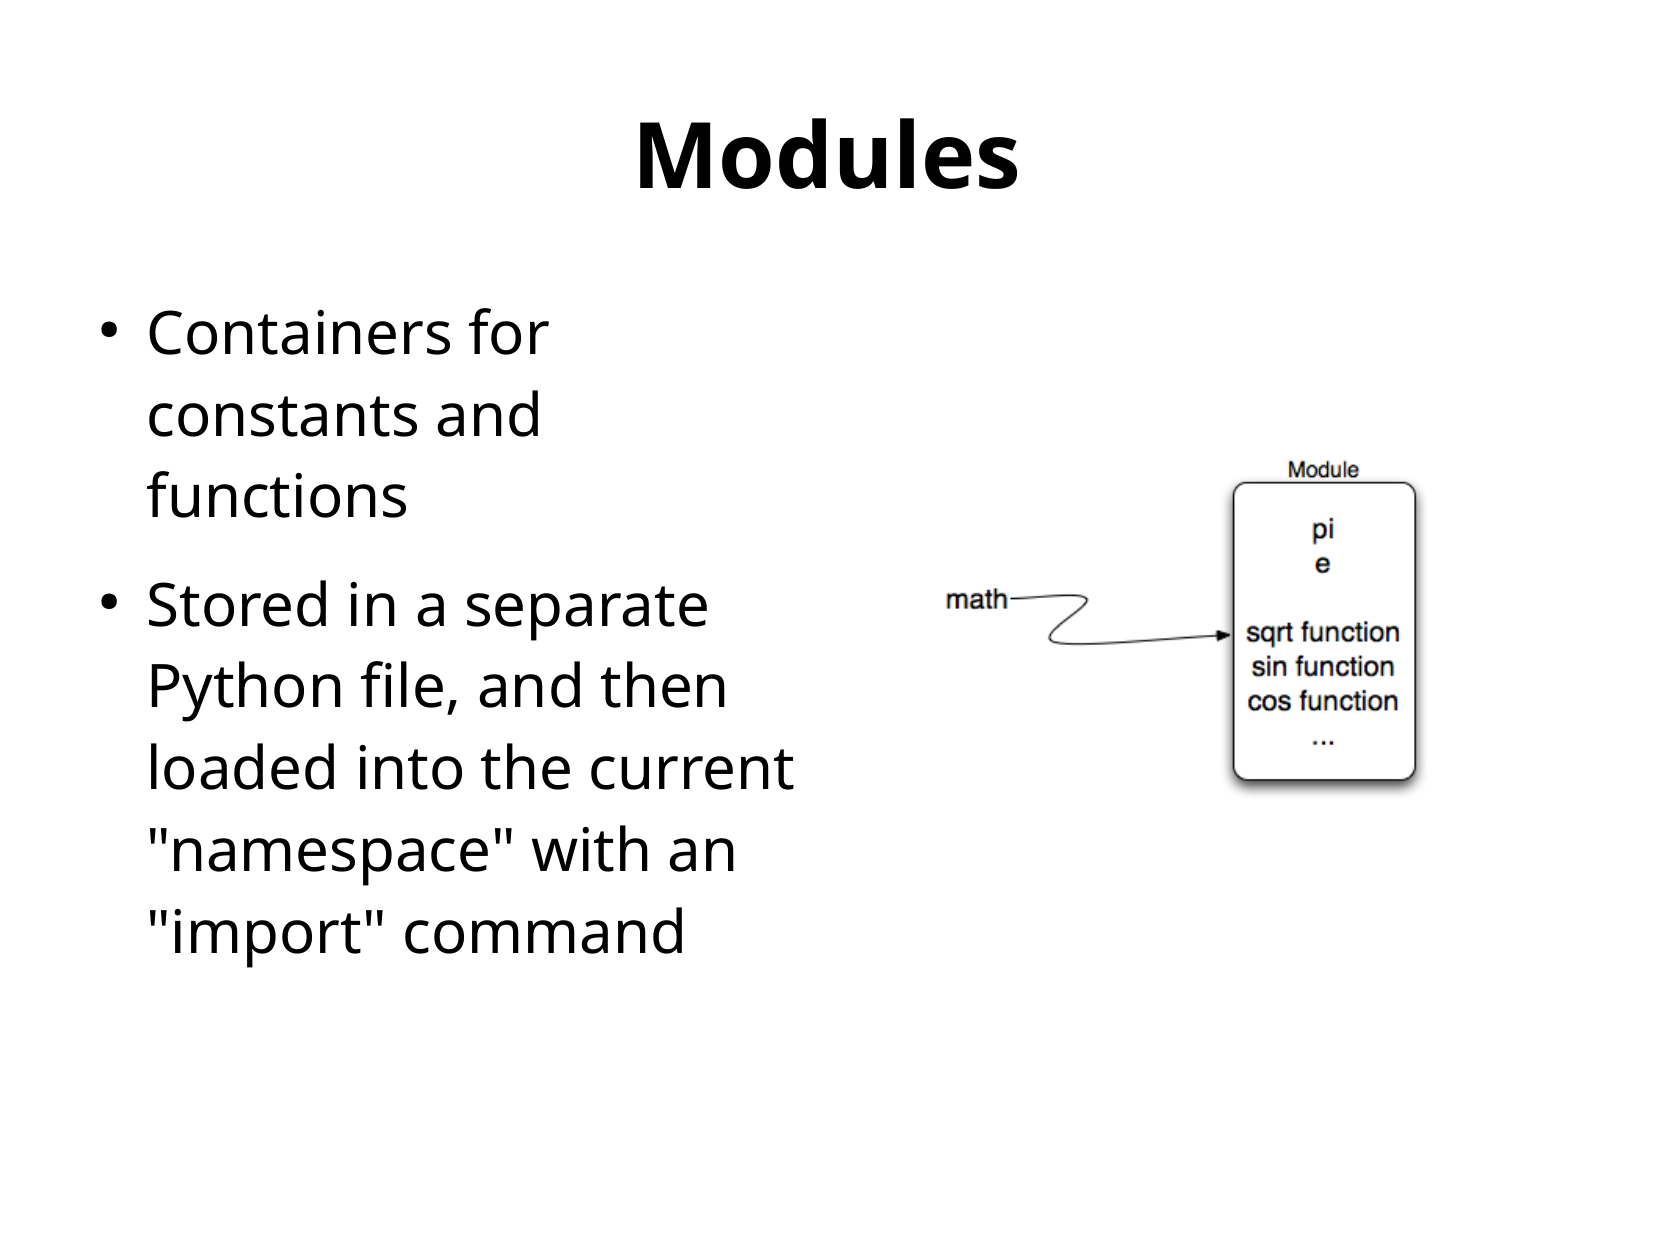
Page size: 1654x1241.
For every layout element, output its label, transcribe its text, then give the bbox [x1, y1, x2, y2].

list Containers for constants and functions Stored in a separate Python file, and then loaded into the current "namespace" with an "import" command [82, 290, 809, 1010]
picture [931, 440, 1446, 817]
title Modules [82, 49, 1571, 257]
